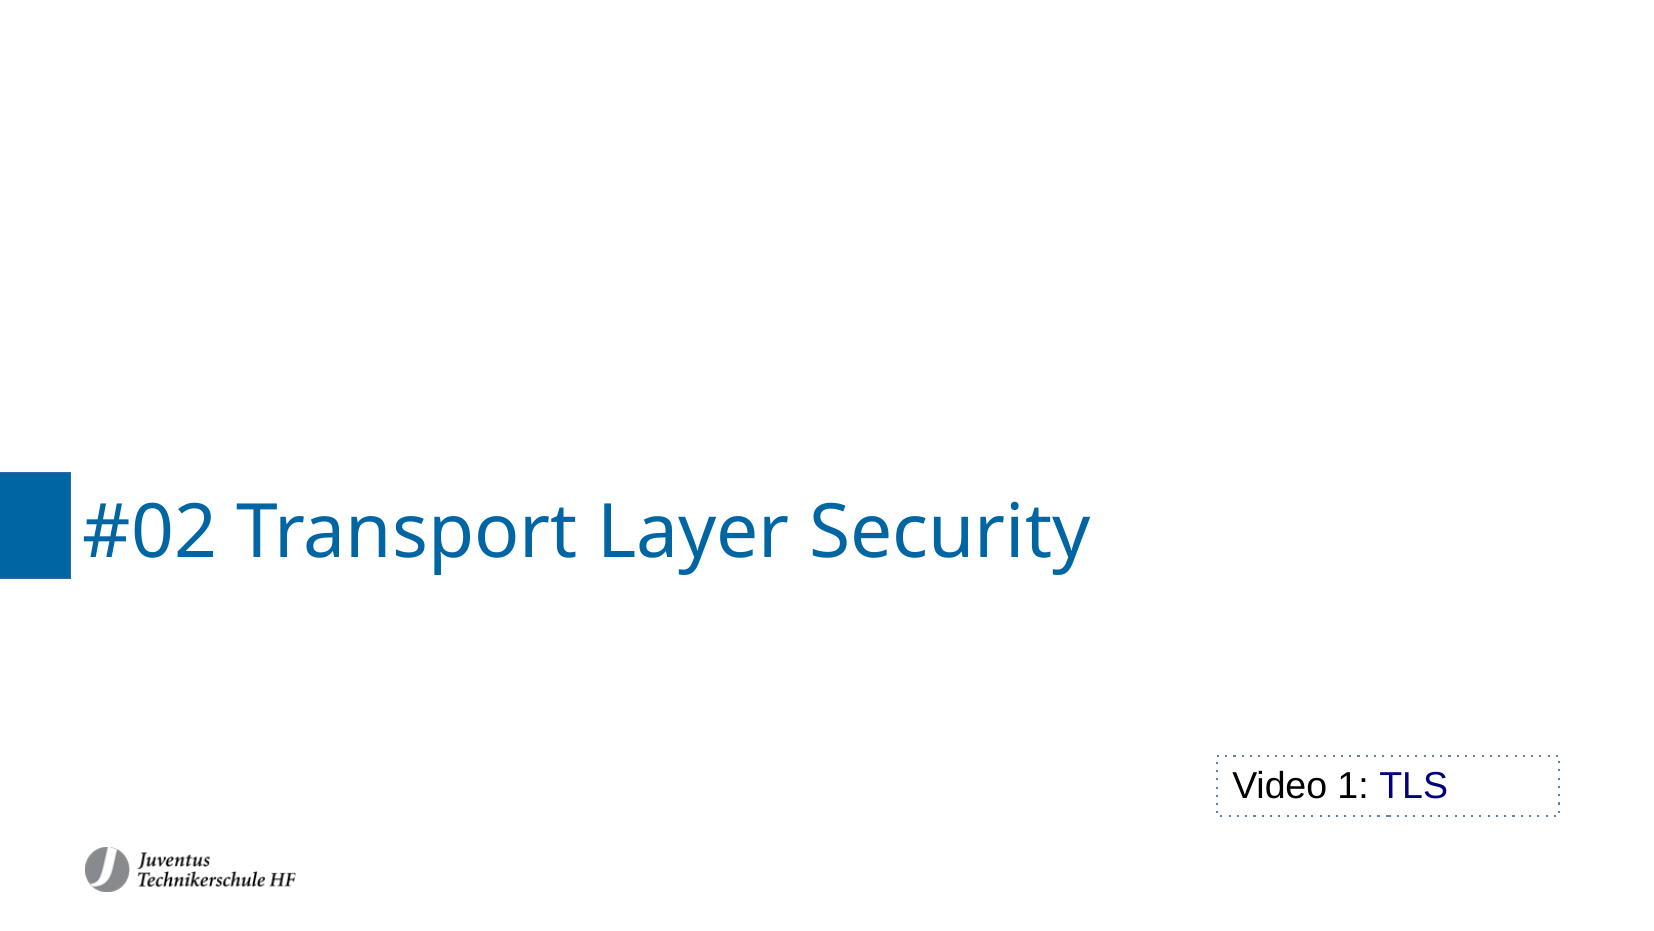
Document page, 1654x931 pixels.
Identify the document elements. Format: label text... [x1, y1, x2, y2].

text_box Video 1: TLS [1216, 756, 1560, 816]
picture [85, 847, 296, 892]
title #02 Transport Layer Security [82, 450, 1571, 606]
